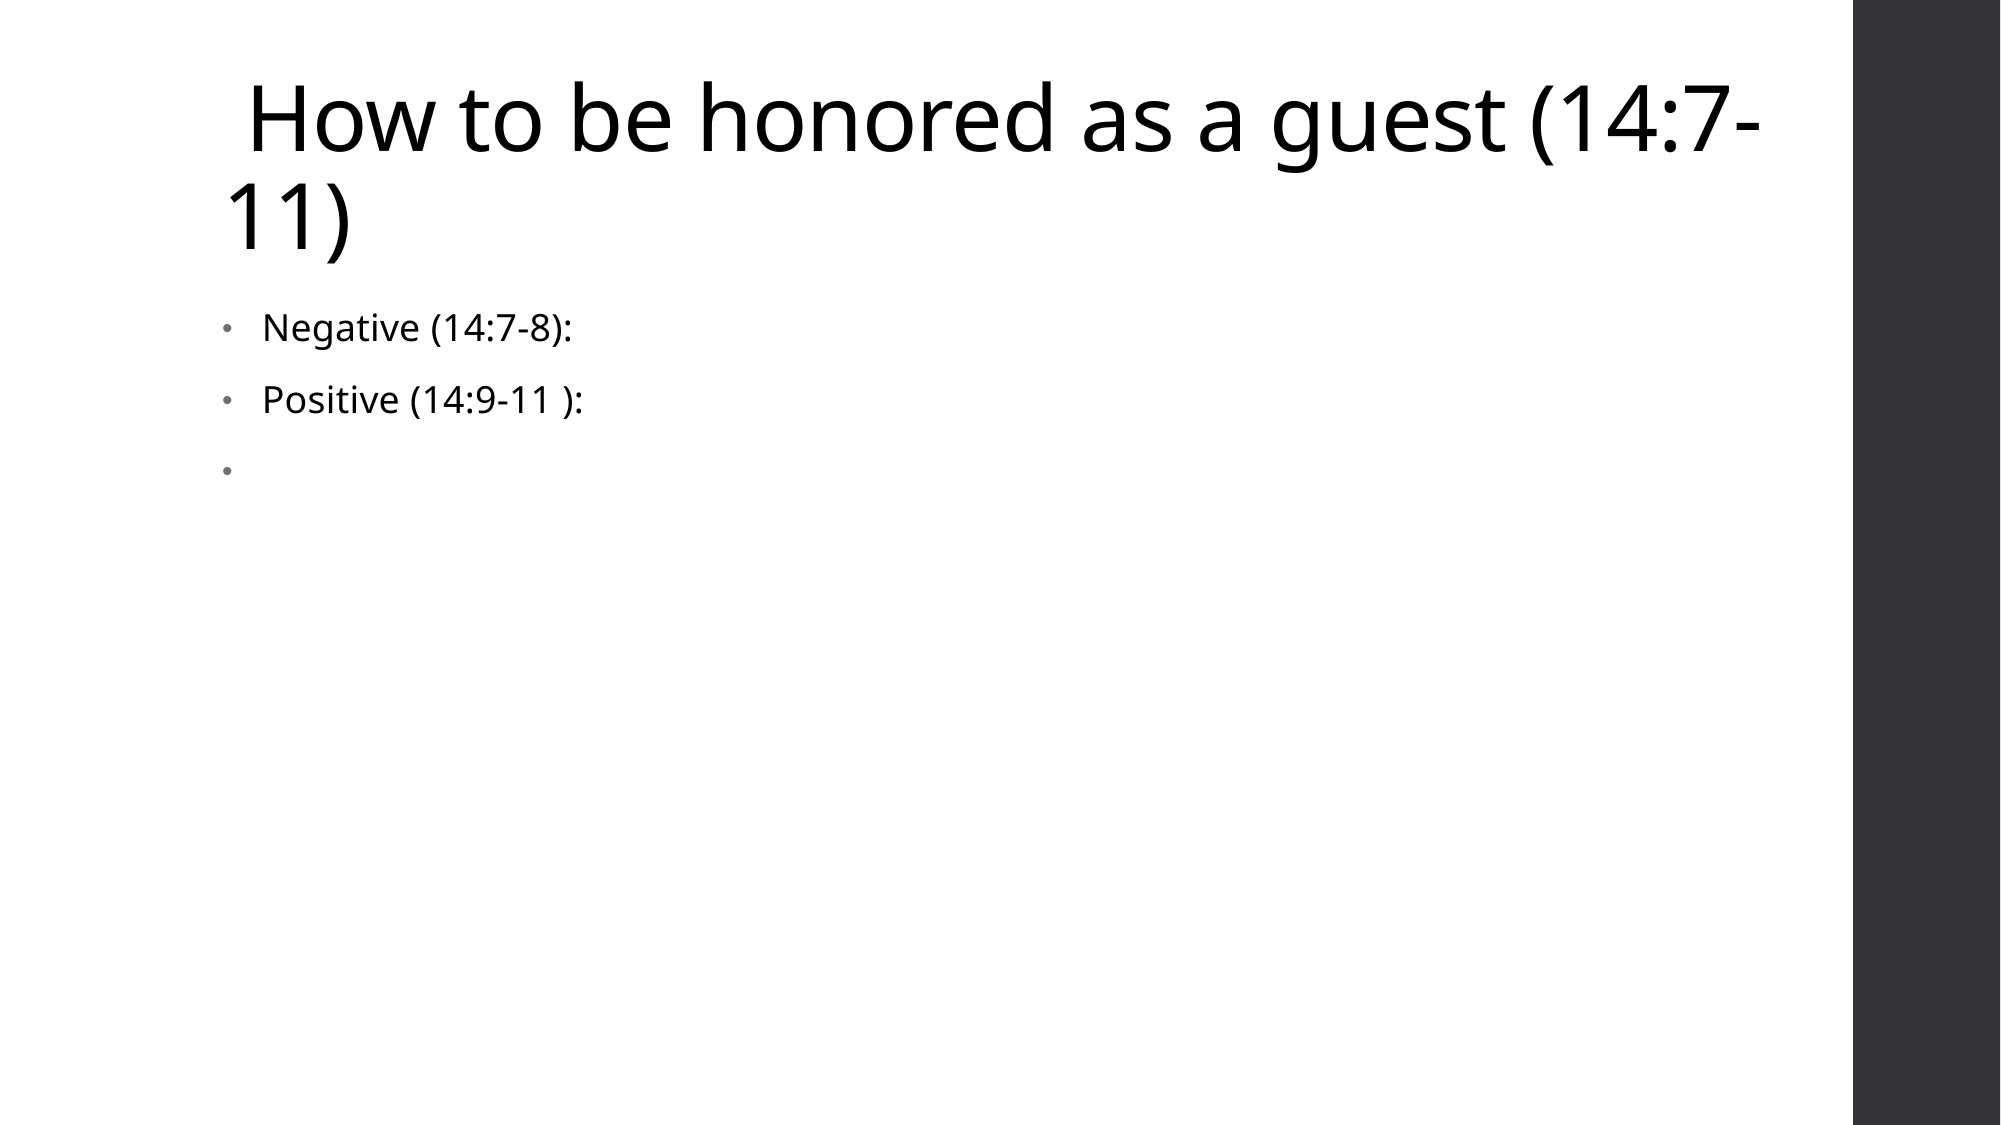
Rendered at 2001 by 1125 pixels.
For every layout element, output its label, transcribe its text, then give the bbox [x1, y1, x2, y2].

list Negative (14:7-8): Positive (14:9-11 ): [206, 299, 1617, 1014]
title How to be honored as a guest (14:7-11) [206, 60, 1797, 278]
